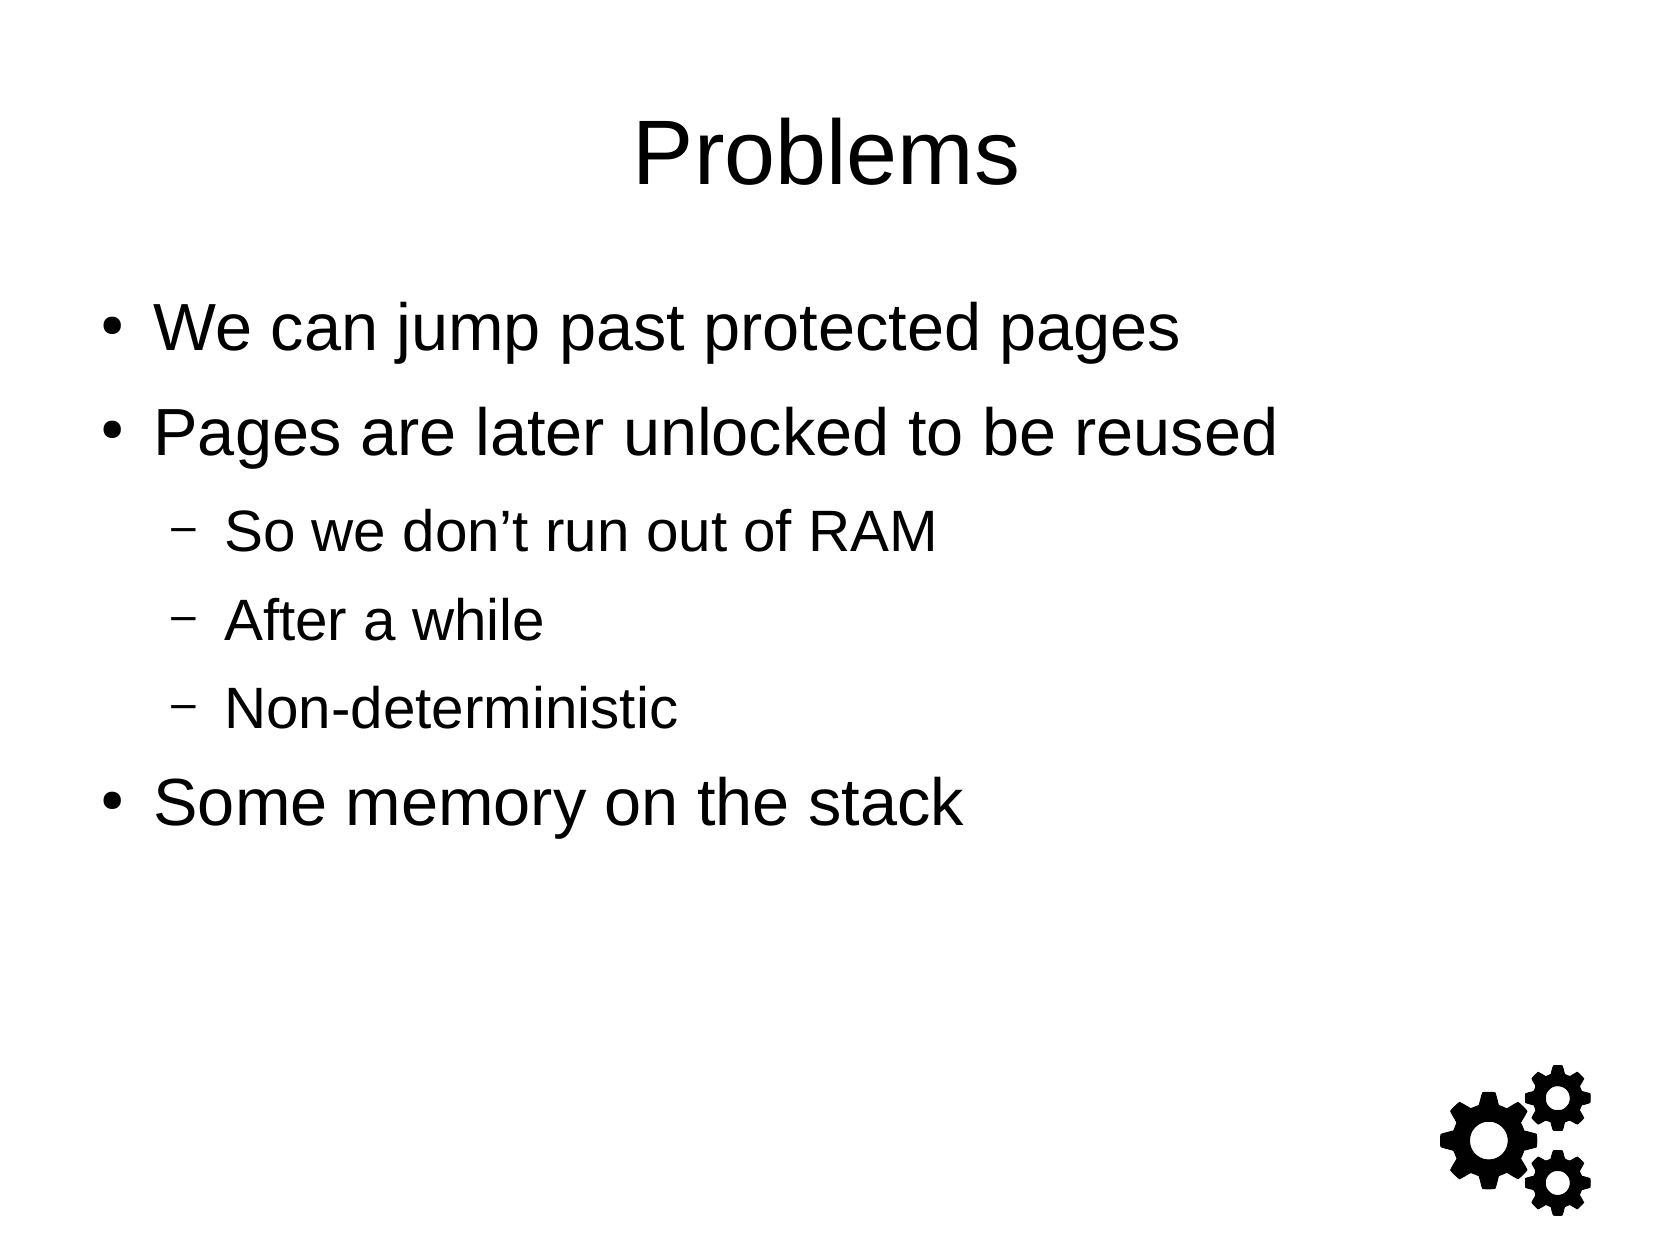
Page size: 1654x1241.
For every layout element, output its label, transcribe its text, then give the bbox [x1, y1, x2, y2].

picture [1440, 1065, 1591, 1216]
list We can jump past protected pages Pages are later unlocked to be reused So we don’t run out of RAM After a while Non-deterministic Some memory on the stack [82, 290, 1571, 1010]
title Problems [82, 49, 1571, 257]
